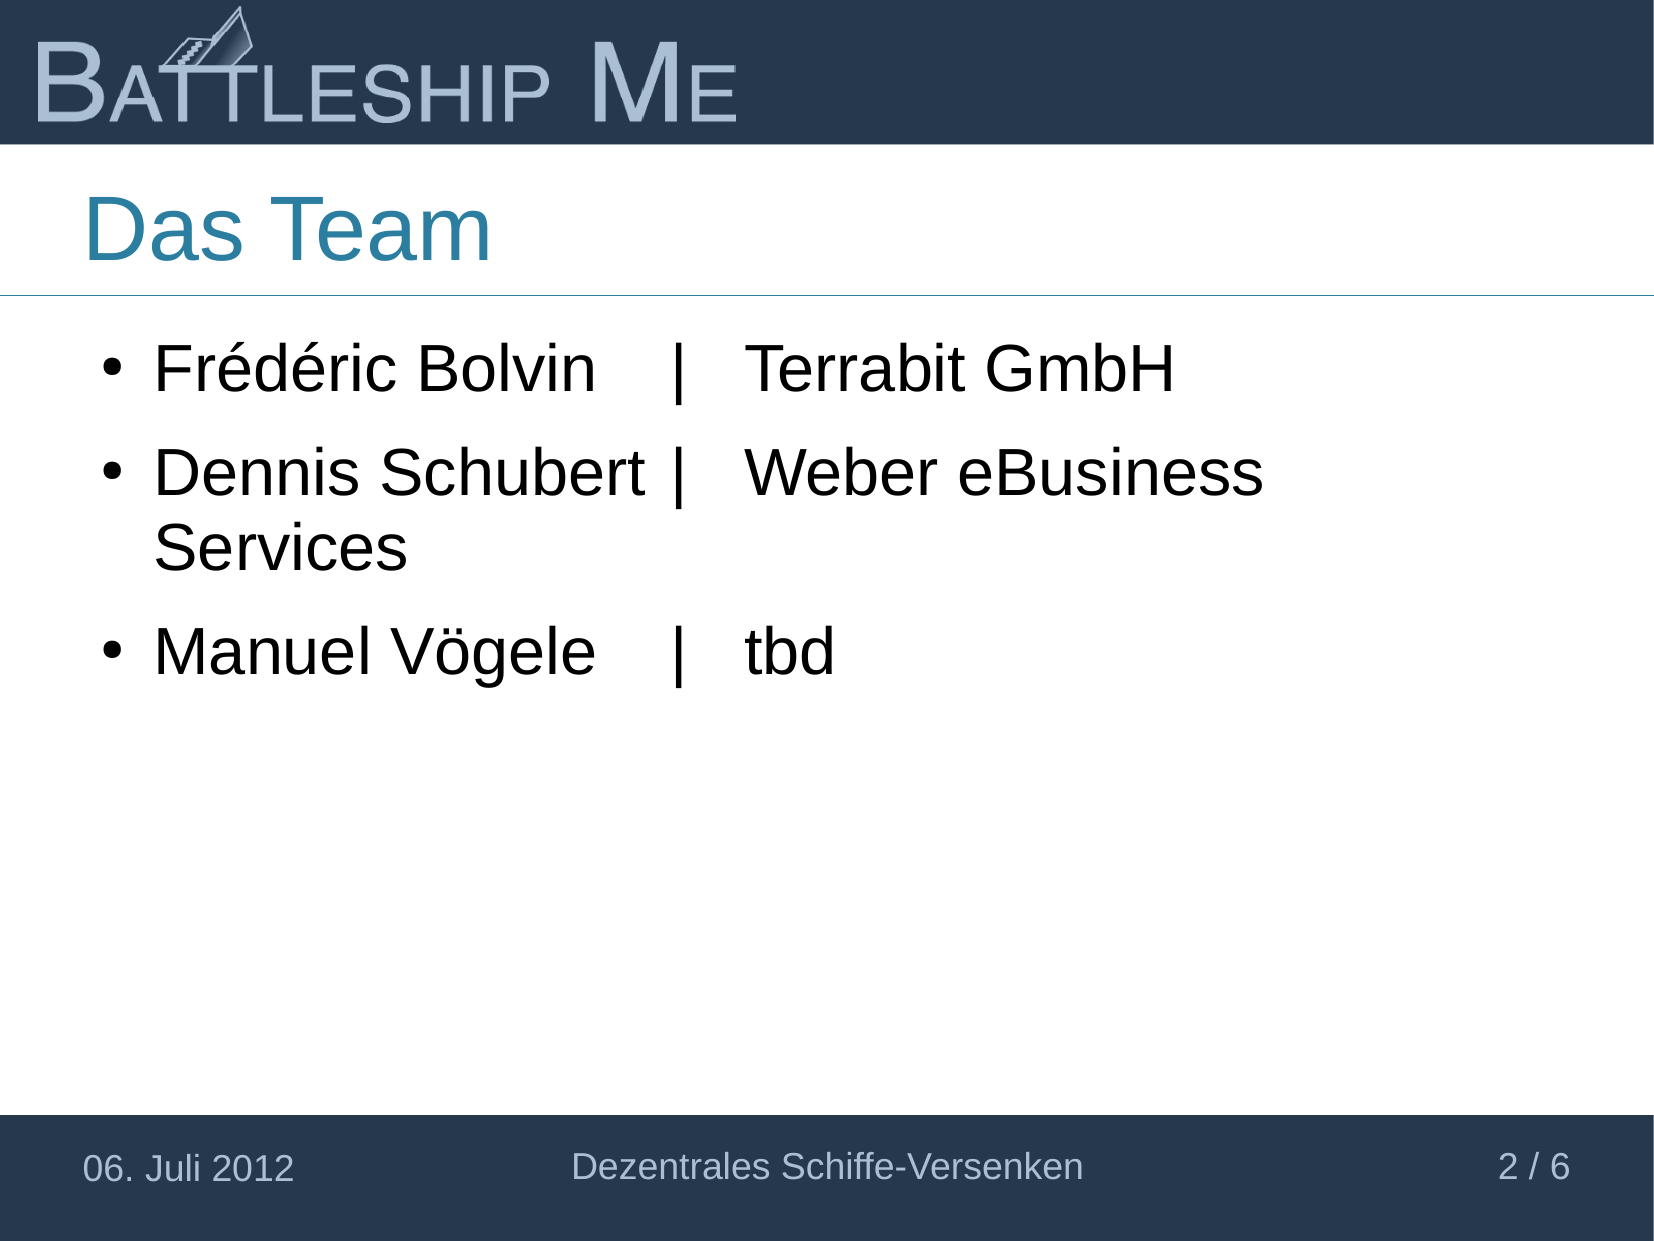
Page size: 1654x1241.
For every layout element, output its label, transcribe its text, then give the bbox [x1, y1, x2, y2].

list Frédéric Bolvin | Terrabit GmbH Dennis Schubert | Weber eBusiness Services Manuel Vögele | tbd [82, 330, 1538, 1010]
title Das Team [82, 177, 1571, 280]
picture [0, 296, 1654, 1241]
picture [0, 0, 1654, 295]
